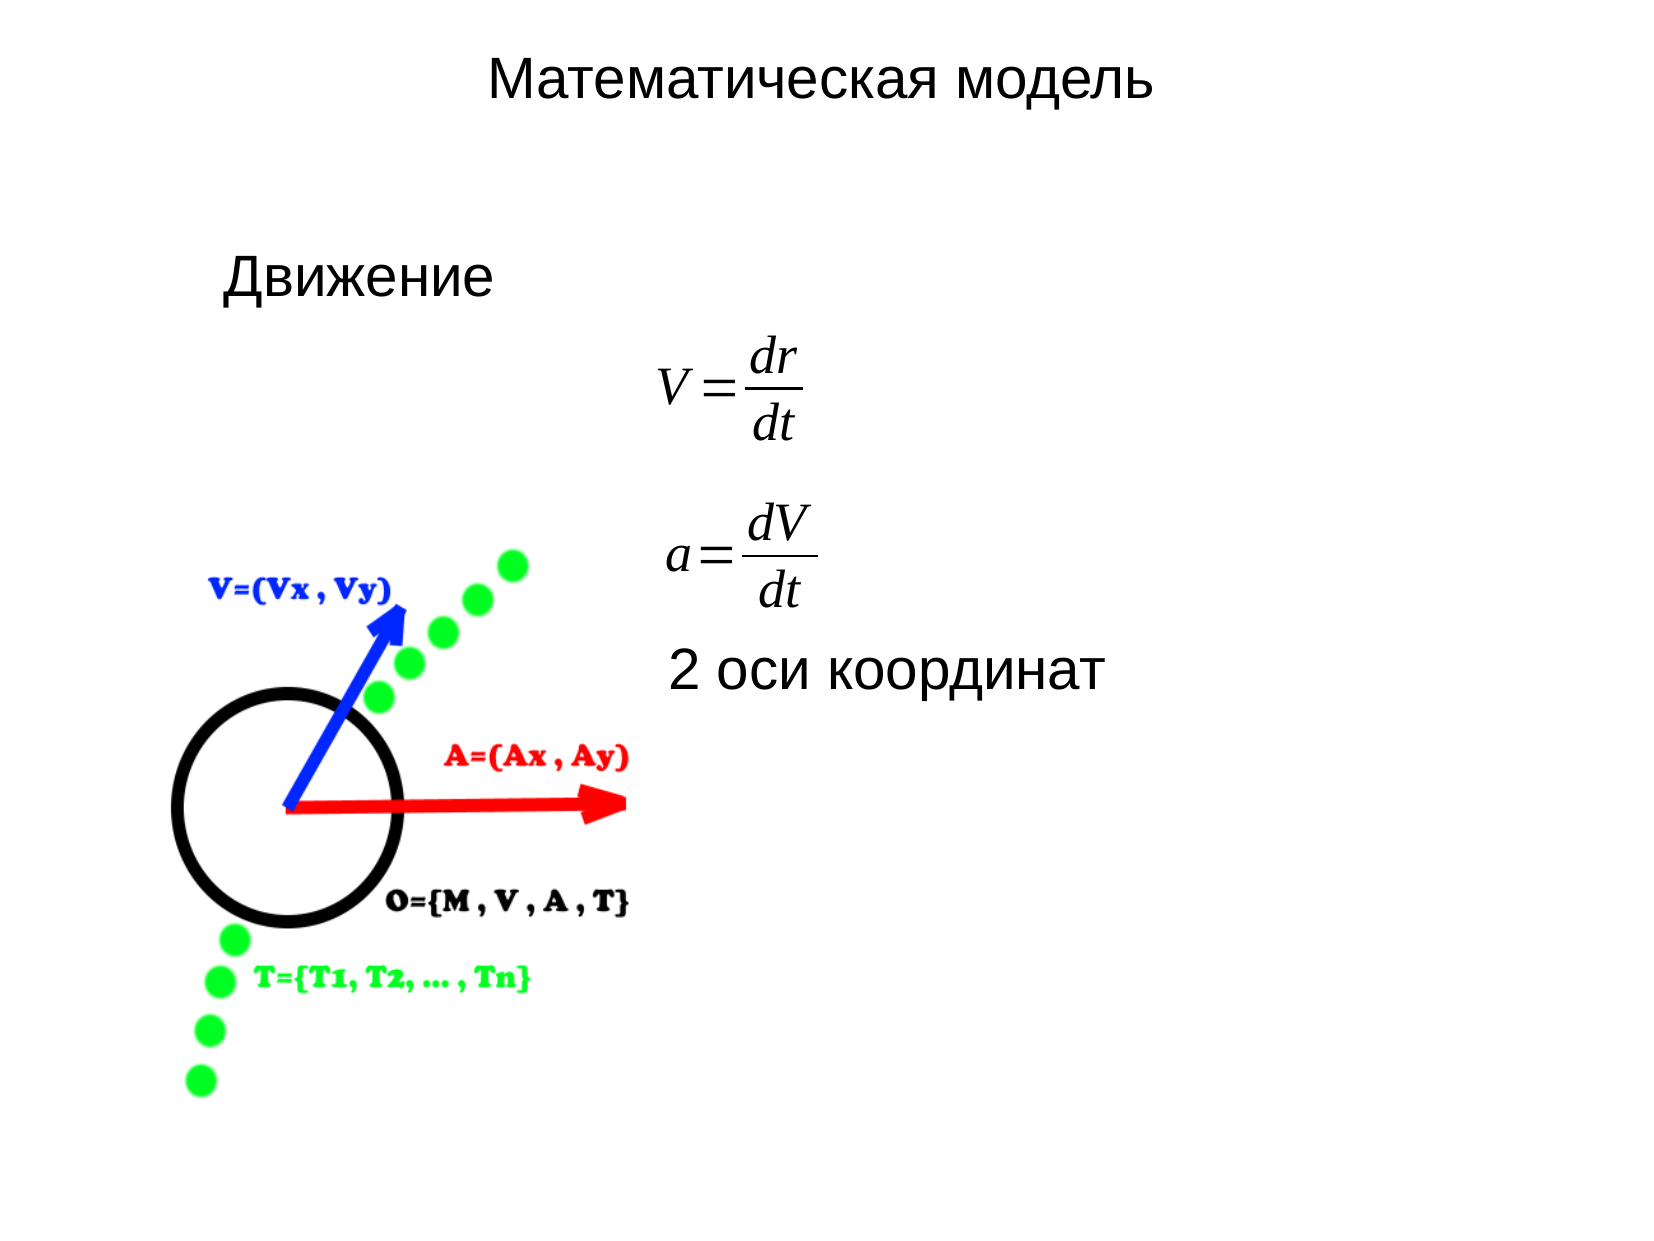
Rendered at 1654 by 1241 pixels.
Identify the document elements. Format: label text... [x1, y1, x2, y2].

chart [649, 324, 813, 453]
text_box Движение [10, 236, 709, 316]
text_box Математическая модель [472, 38, 1171, 119]
text_box 2 оси координат [561, 629, 1214, 709]
chart [658, 492, 827, 621]
picture [59, 383, 709, 1182]
